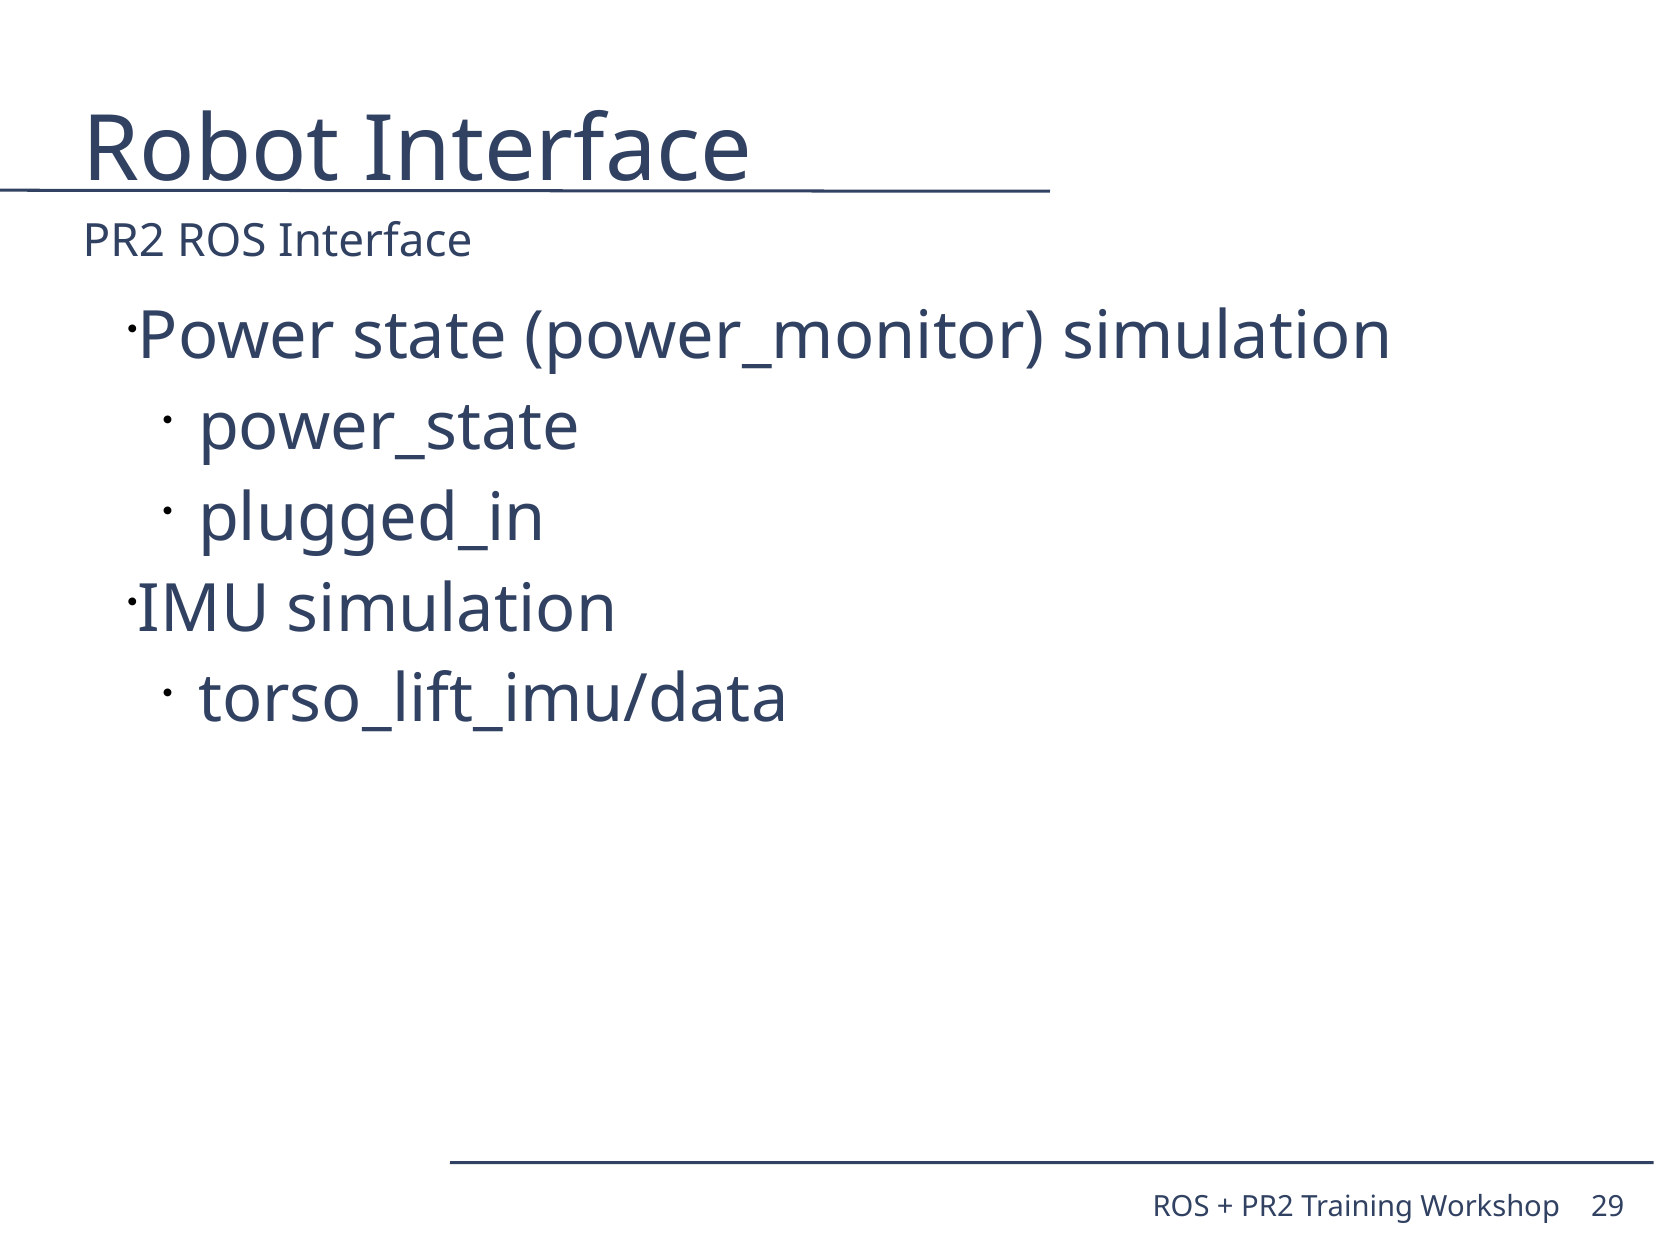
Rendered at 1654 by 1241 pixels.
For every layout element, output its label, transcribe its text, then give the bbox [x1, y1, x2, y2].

text_box Power state (power_monitor) simulation power_state plugged_in IMU simulation torso_lift_imu/data [112, 280, 1538, 985]
title Robot Interface PR2 ROS Interface [82, 73, 1571, 281]
